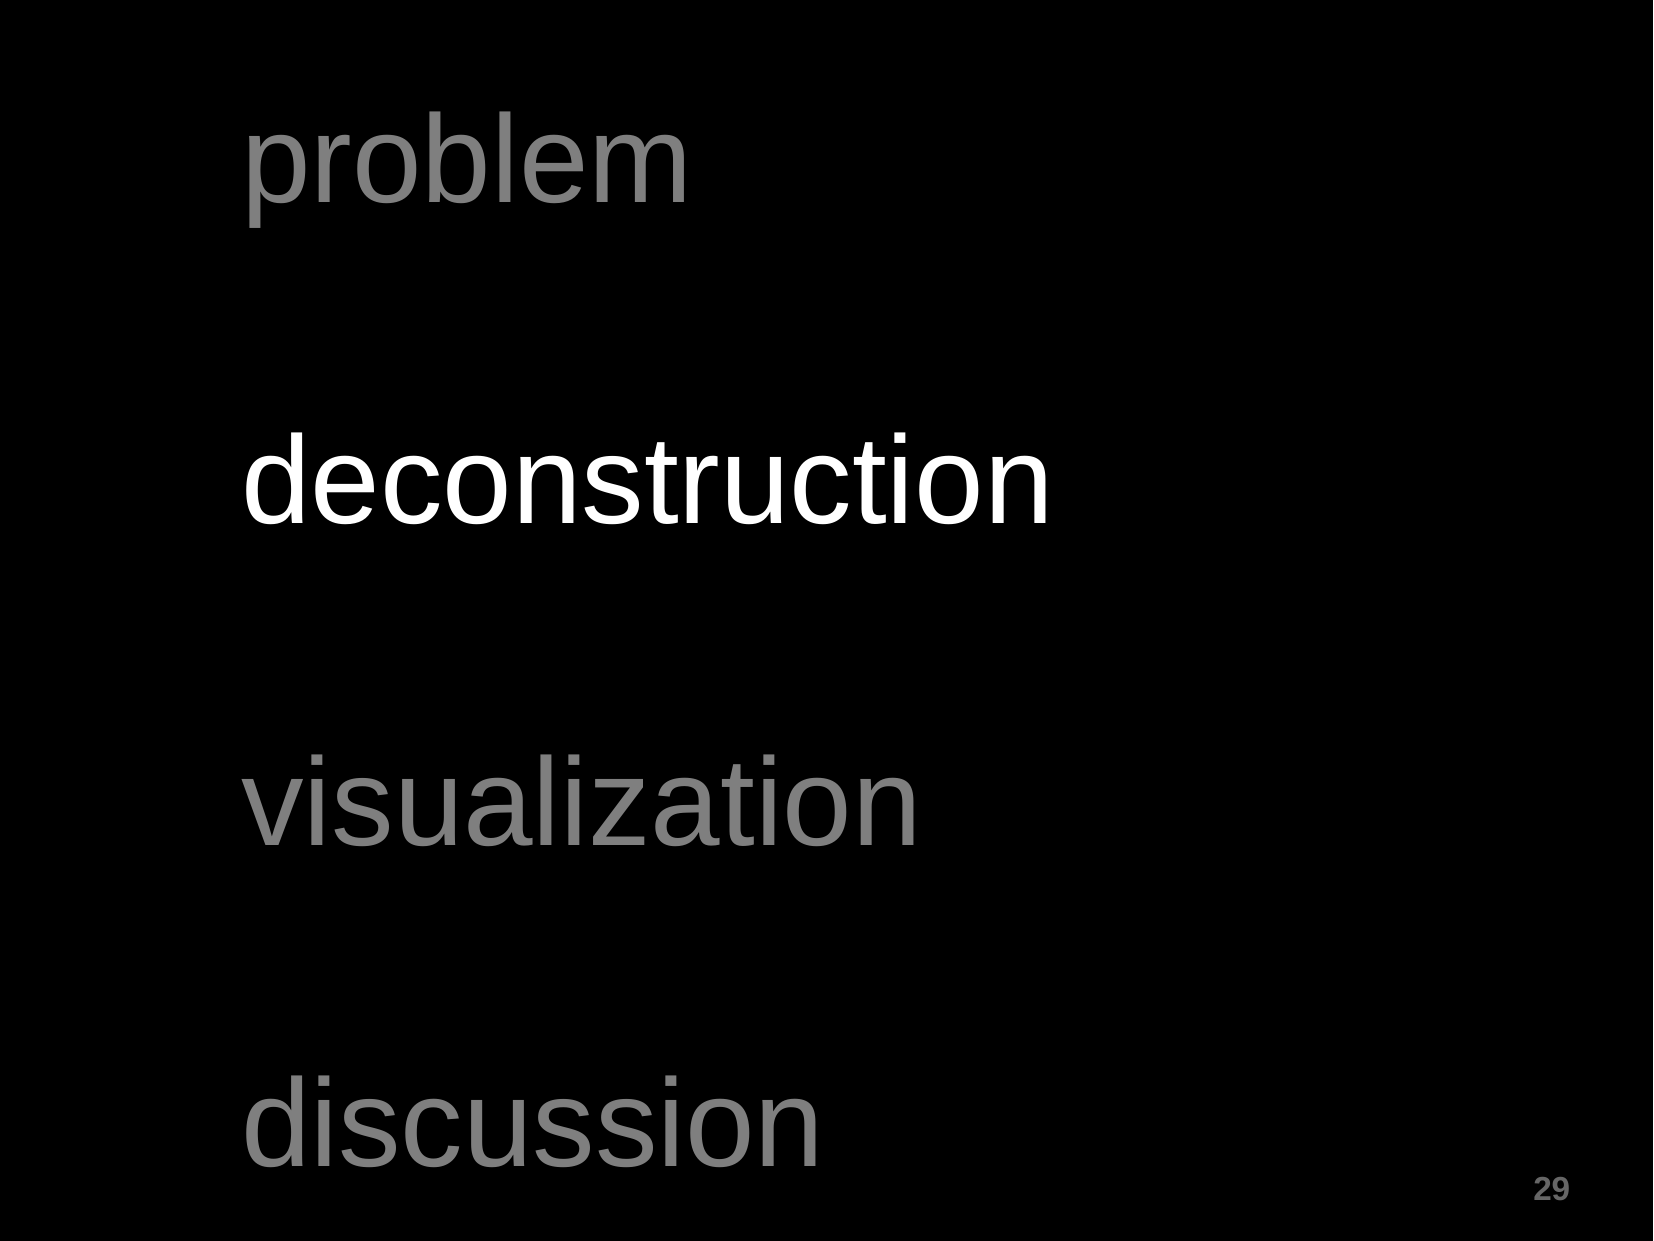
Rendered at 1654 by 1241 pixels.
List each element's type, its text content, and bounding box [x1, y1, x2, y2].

text_box [180, 645, 1156, 1201]
text_box [210, 45, 736, 241]
text_box problem deconstruction visualization discussion [226, 60, 1427, 1180]
